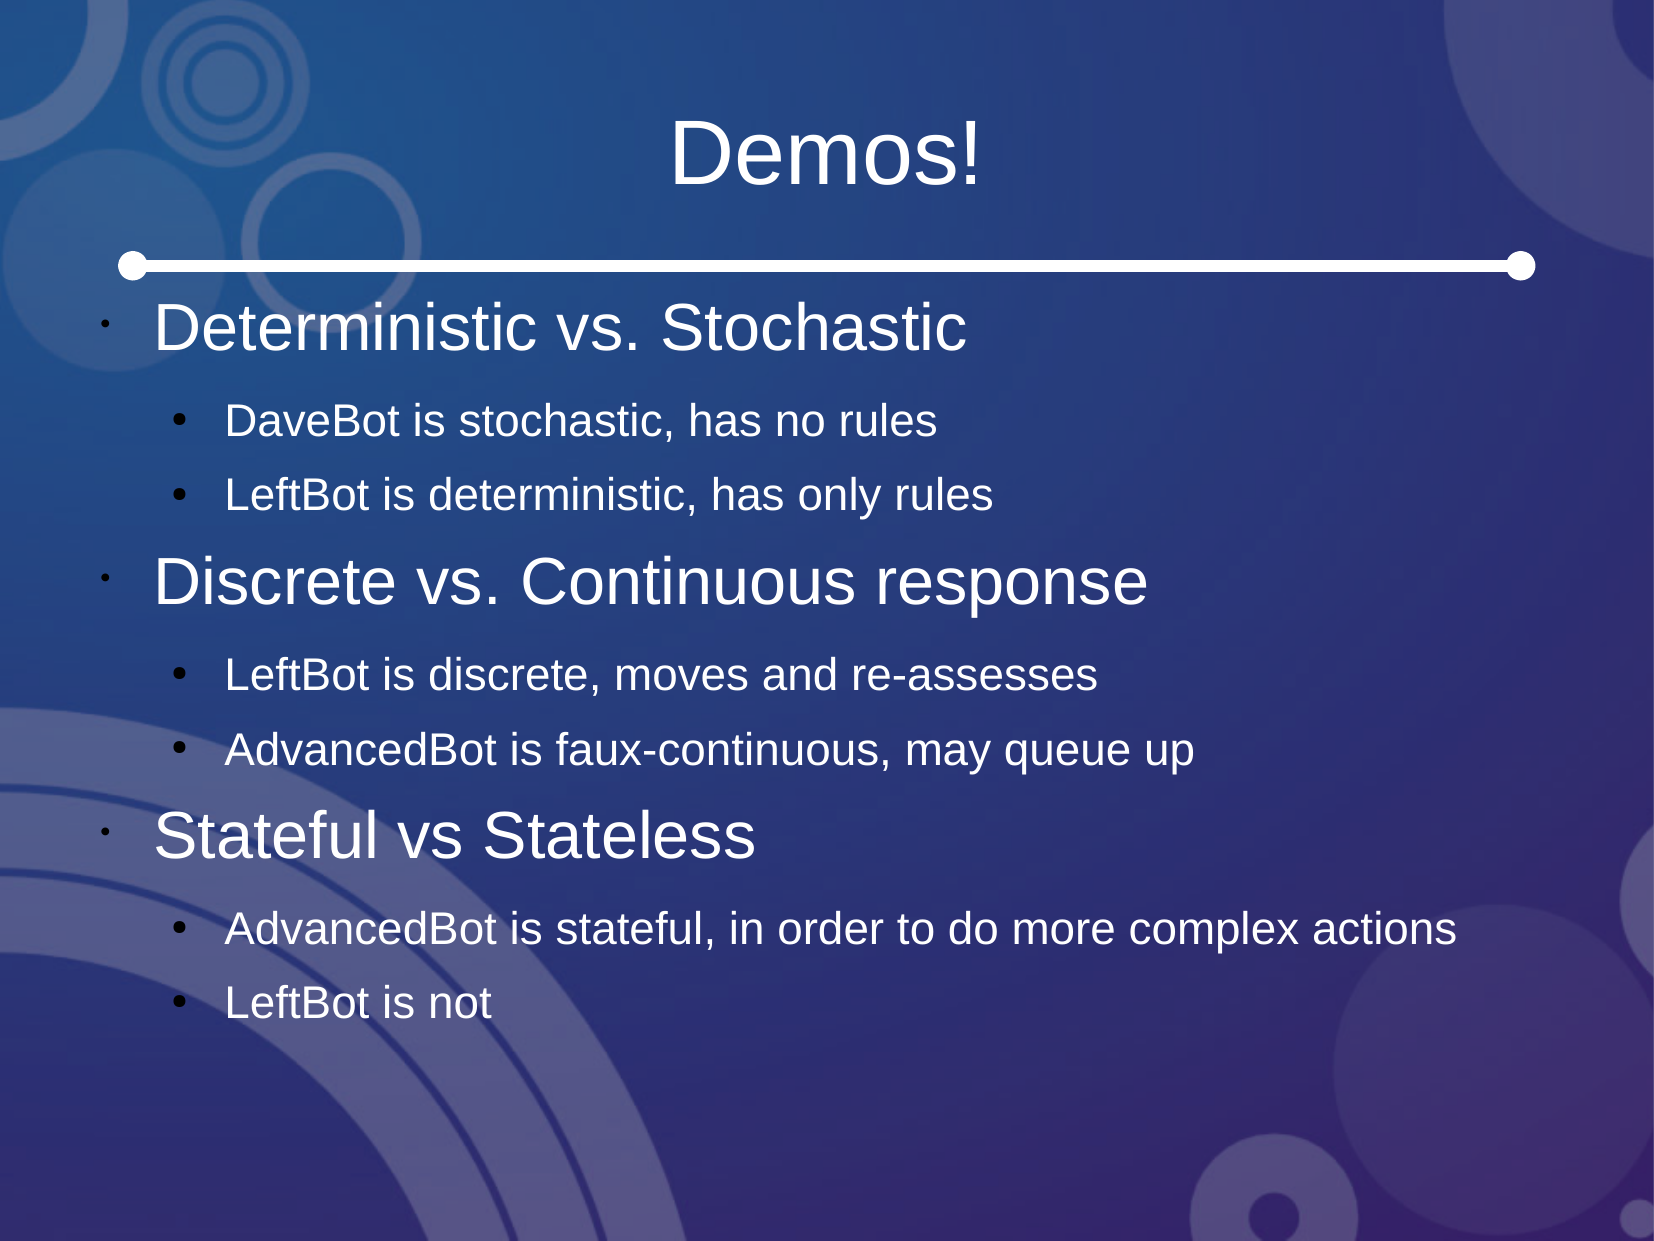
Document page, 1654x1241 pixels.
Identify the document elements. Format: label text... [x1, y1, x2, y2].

title Demos! [82, 56, 1571, 250]
list Deterministic vs. Stochastic DaveBot is stochastic, has no rules LeftBot is deterministic, has only rules Discrete vs. Continuous response LeftBot is discrete, moves and re-assesses AdvancedBot is faux-continuous, may queue up Stateful vs Stateless AdvancedBot is stateful, in order to do more complex actions LeftBot is not [82, 290, 1571, 1094]
